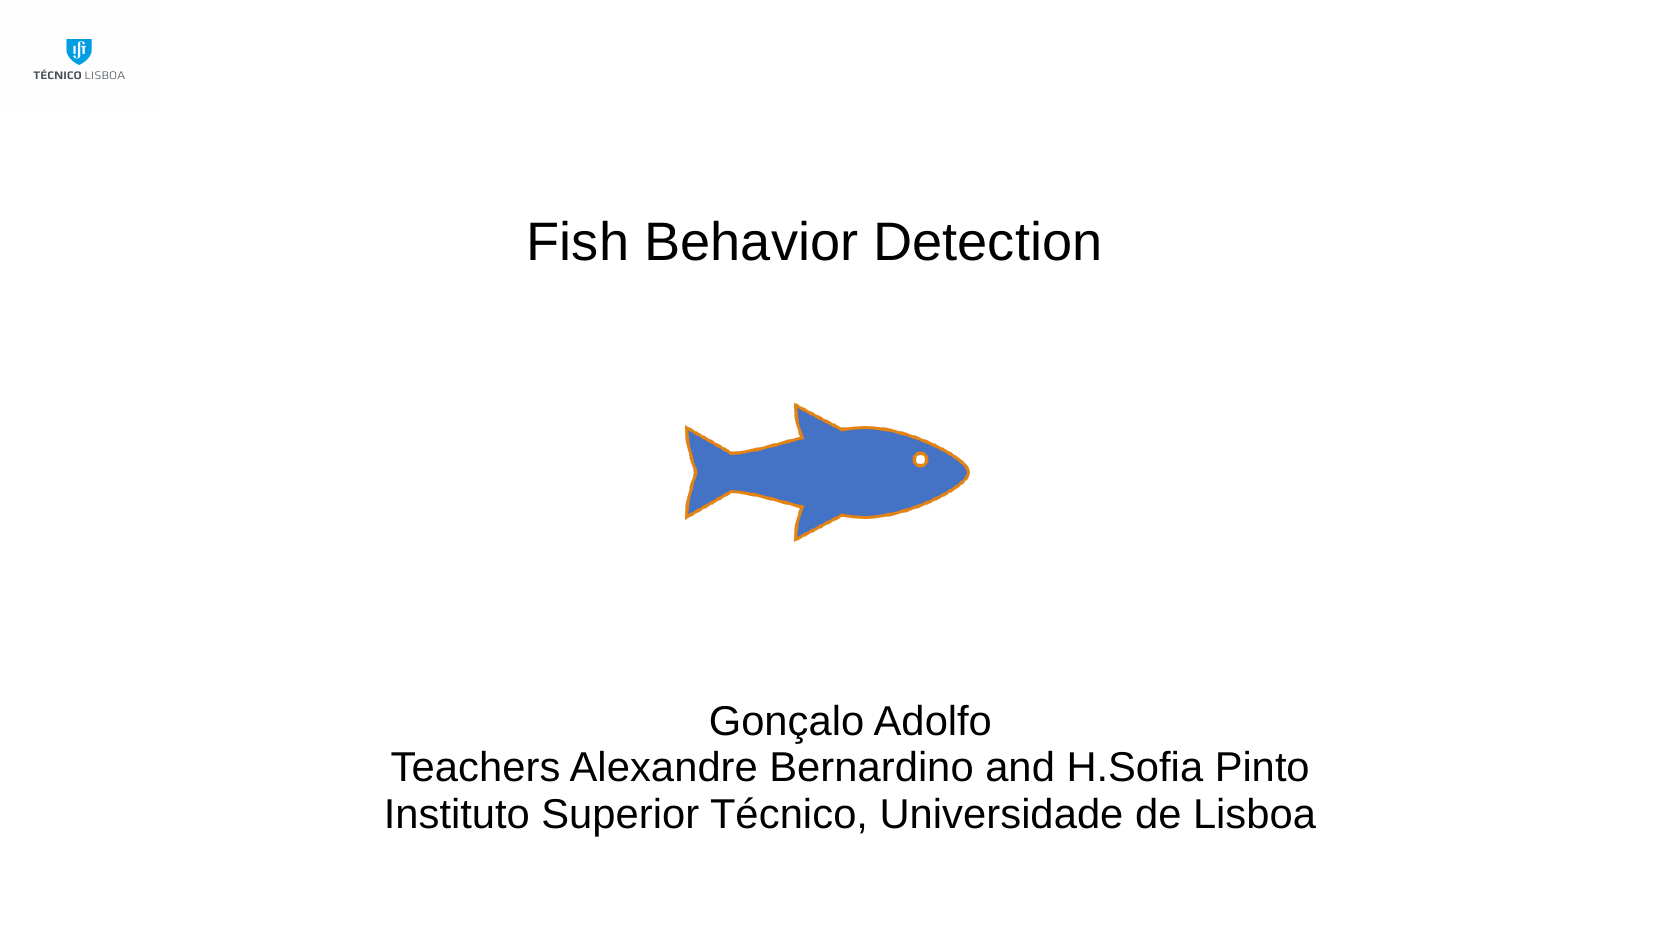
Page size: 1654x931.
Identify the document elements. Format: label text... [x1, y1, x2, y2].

picture [673, 318, 981, 626]
picture [0, 0, 156, 113]
title Fish Behavior Detection [70, 163, 1559, 319]
subtitle Gonçalo Adolfo Teachers Alexandre Bernardino and H.Sofia Pinto Instituto Superior Técnico, Universidade de Lisboa [106, 636, 1595, 898]
